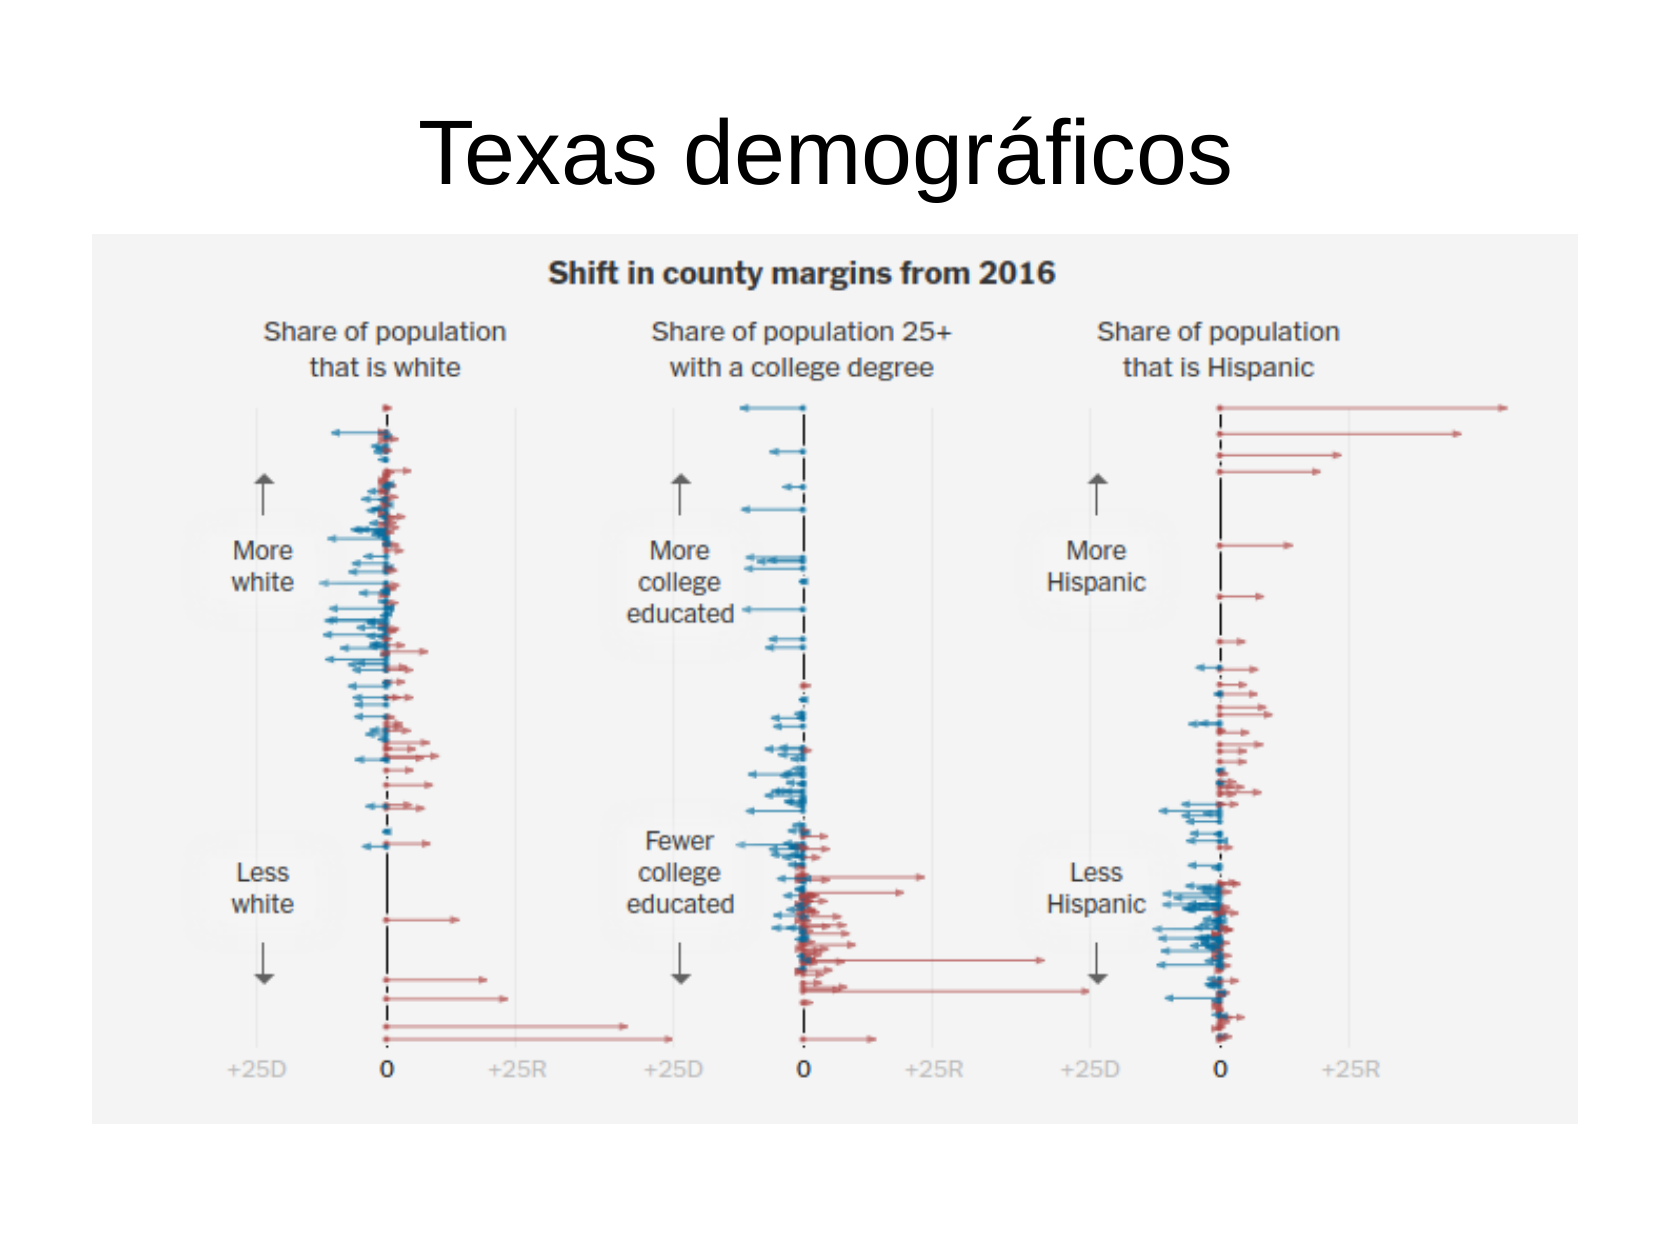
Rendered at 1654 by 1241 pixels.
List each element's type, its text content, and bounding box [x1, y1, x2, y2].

picture [92, 234, 1578, 1124]
title Texas demográficos [82, 49, 1571, 257]
